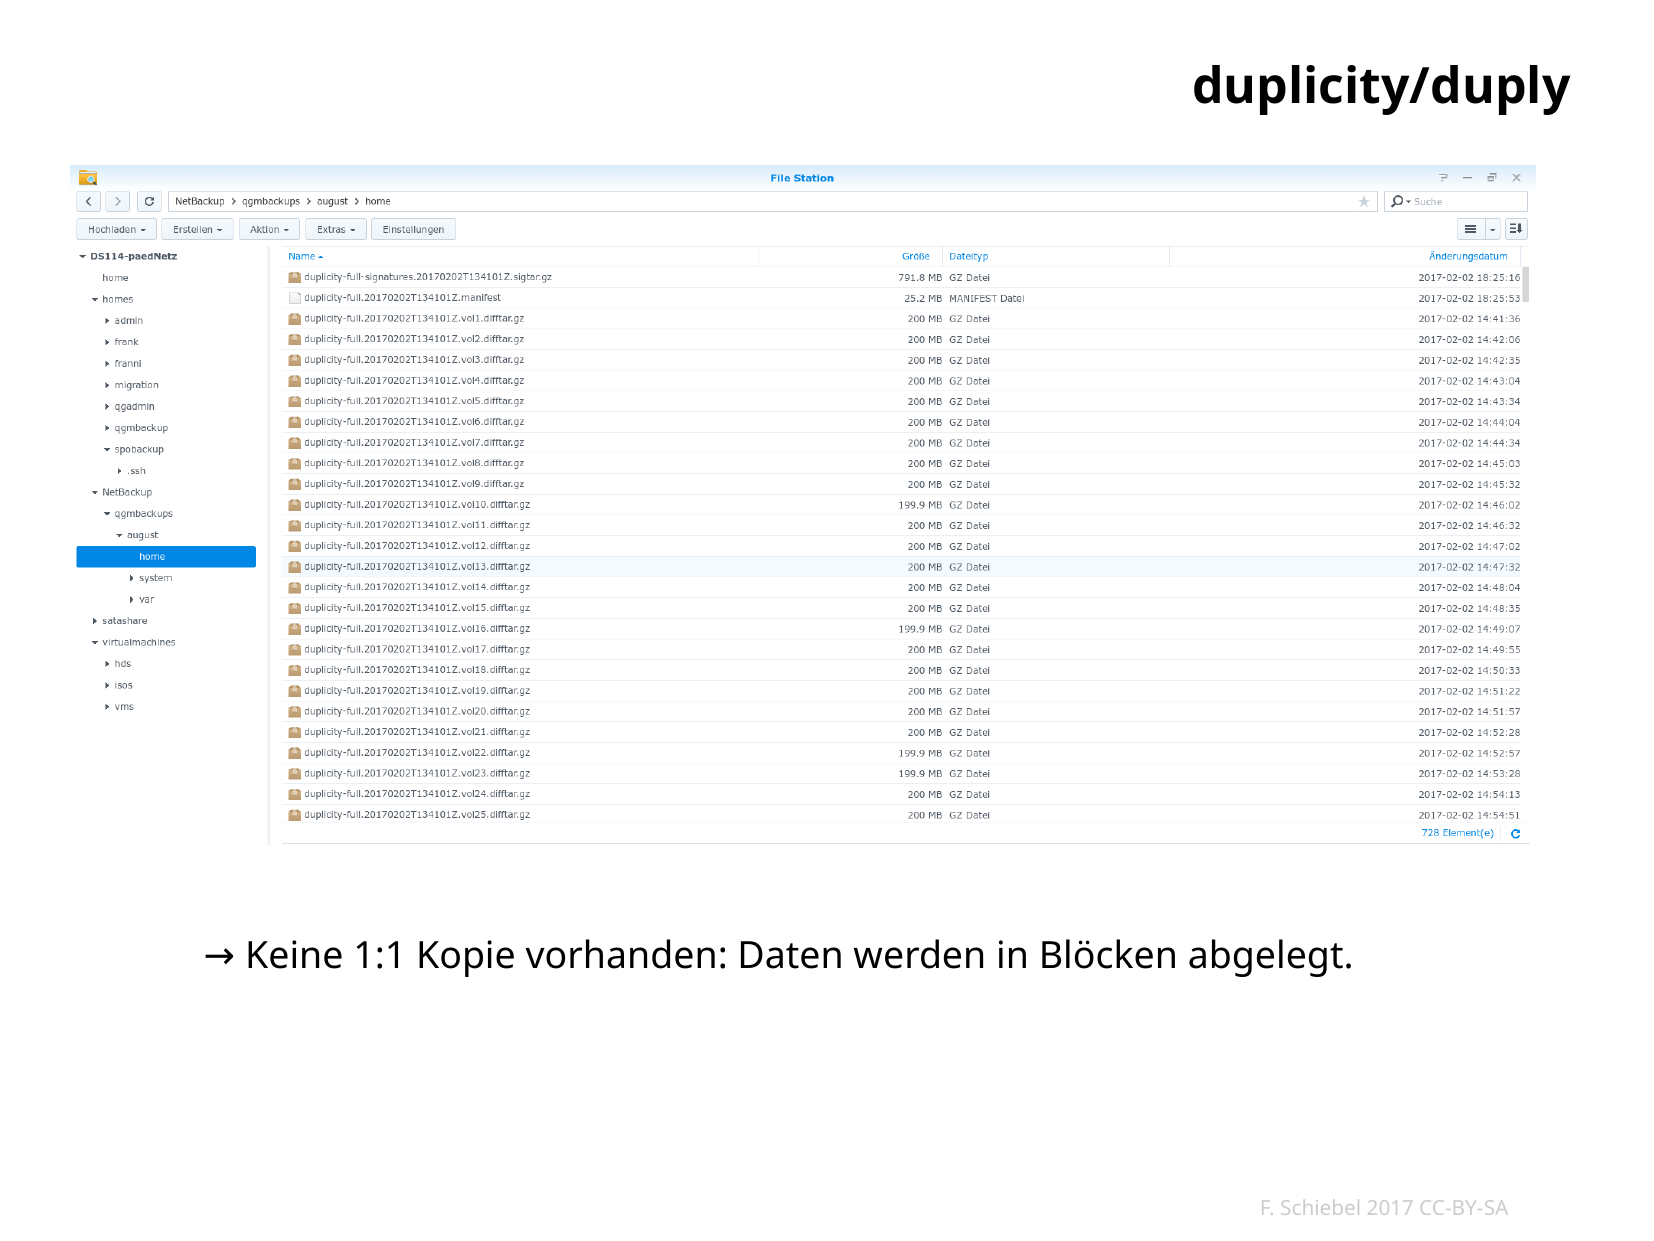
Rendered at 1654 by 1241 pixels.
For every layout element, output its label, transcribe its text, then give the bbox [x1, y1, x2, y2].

picture [70, 165, 1536, 845]
title duplicity/duply [82, 49, 1571, 119]
text_box → Keine 1:1 Kopie vorhanden: Daten werden in Blöcken abgelegt. [153, 921, 1492, 993]
